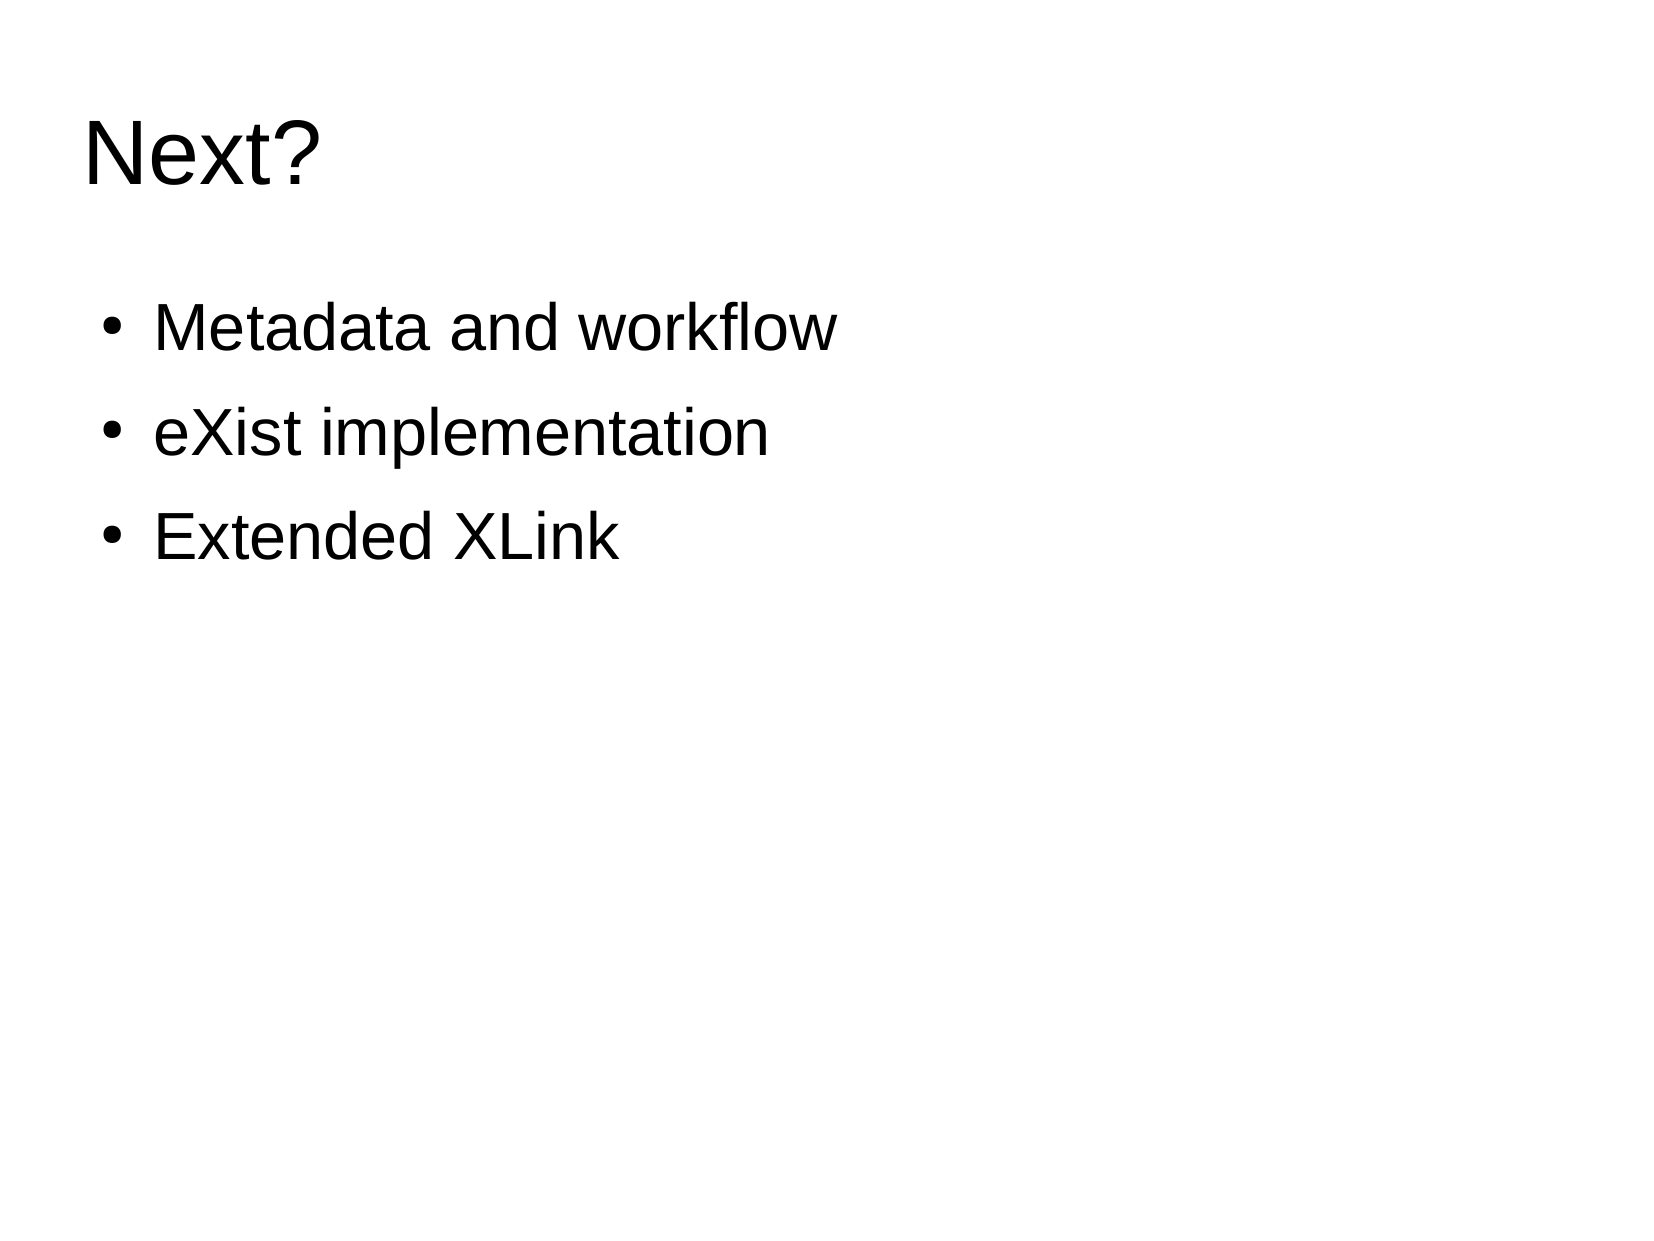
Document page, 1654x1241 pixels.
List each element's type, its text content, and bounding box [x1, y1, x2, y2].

title Next? [82, 49, 1571, 257]
list Metadata and workflow eXist implementation Extended XLink [82, 290, 1571, 1010]
